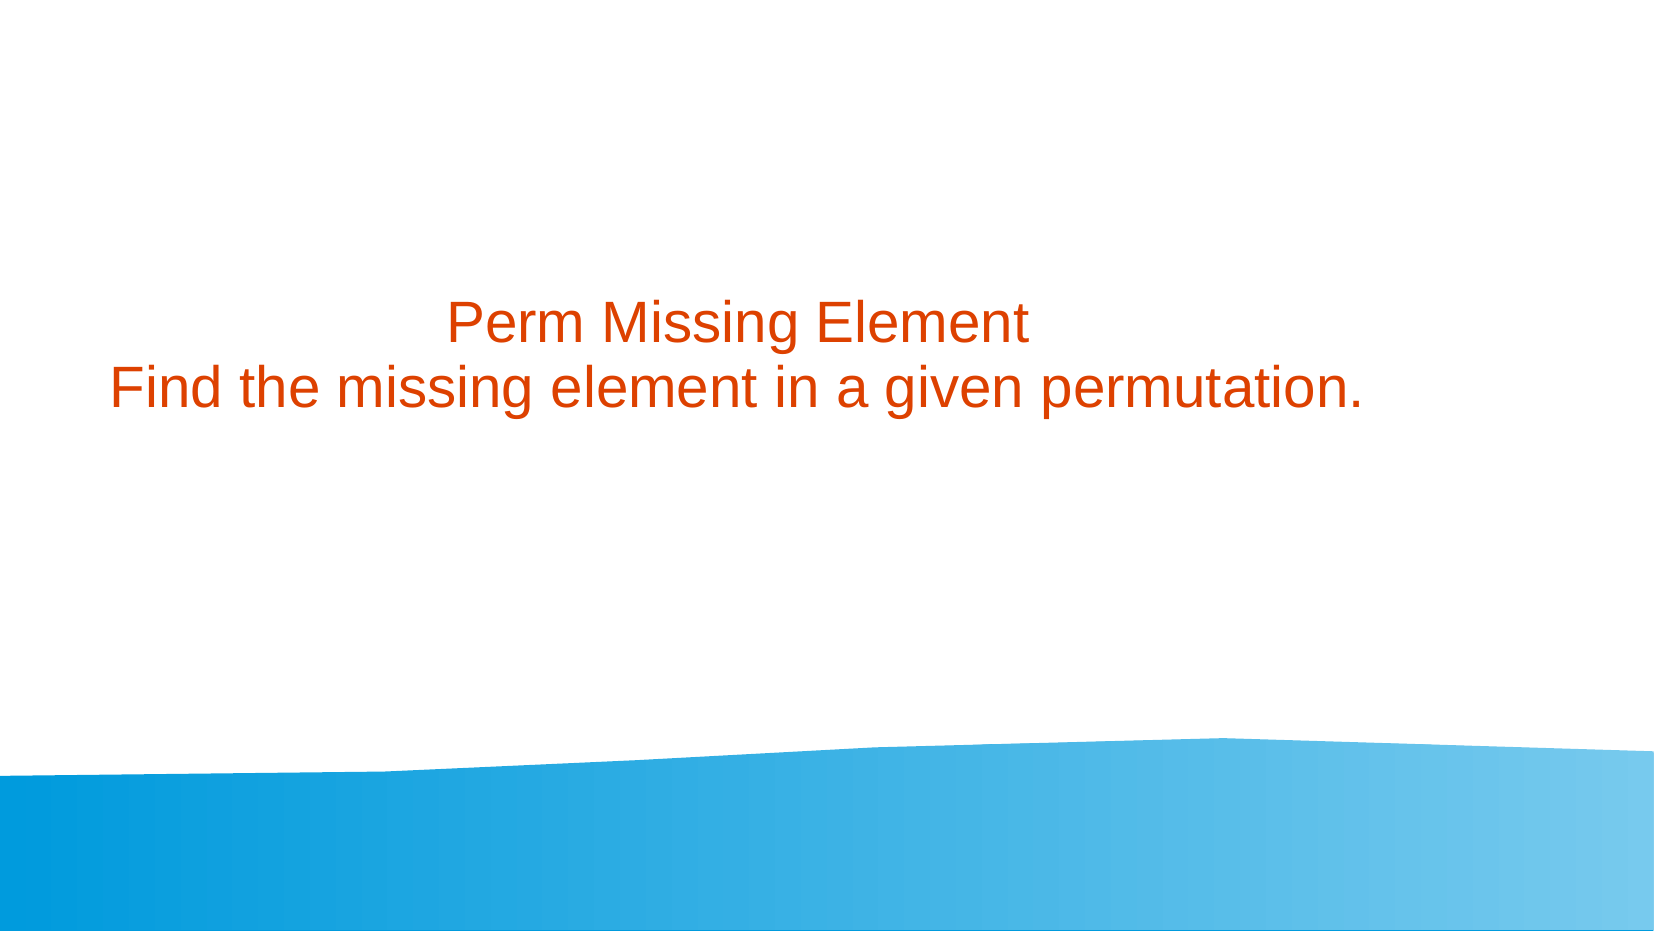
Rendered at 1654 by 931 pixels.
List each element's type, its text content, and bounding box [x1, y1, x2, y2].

title Perm Missing Element Find the missing element in a given permutation. [0, 265, 1477, 443]
